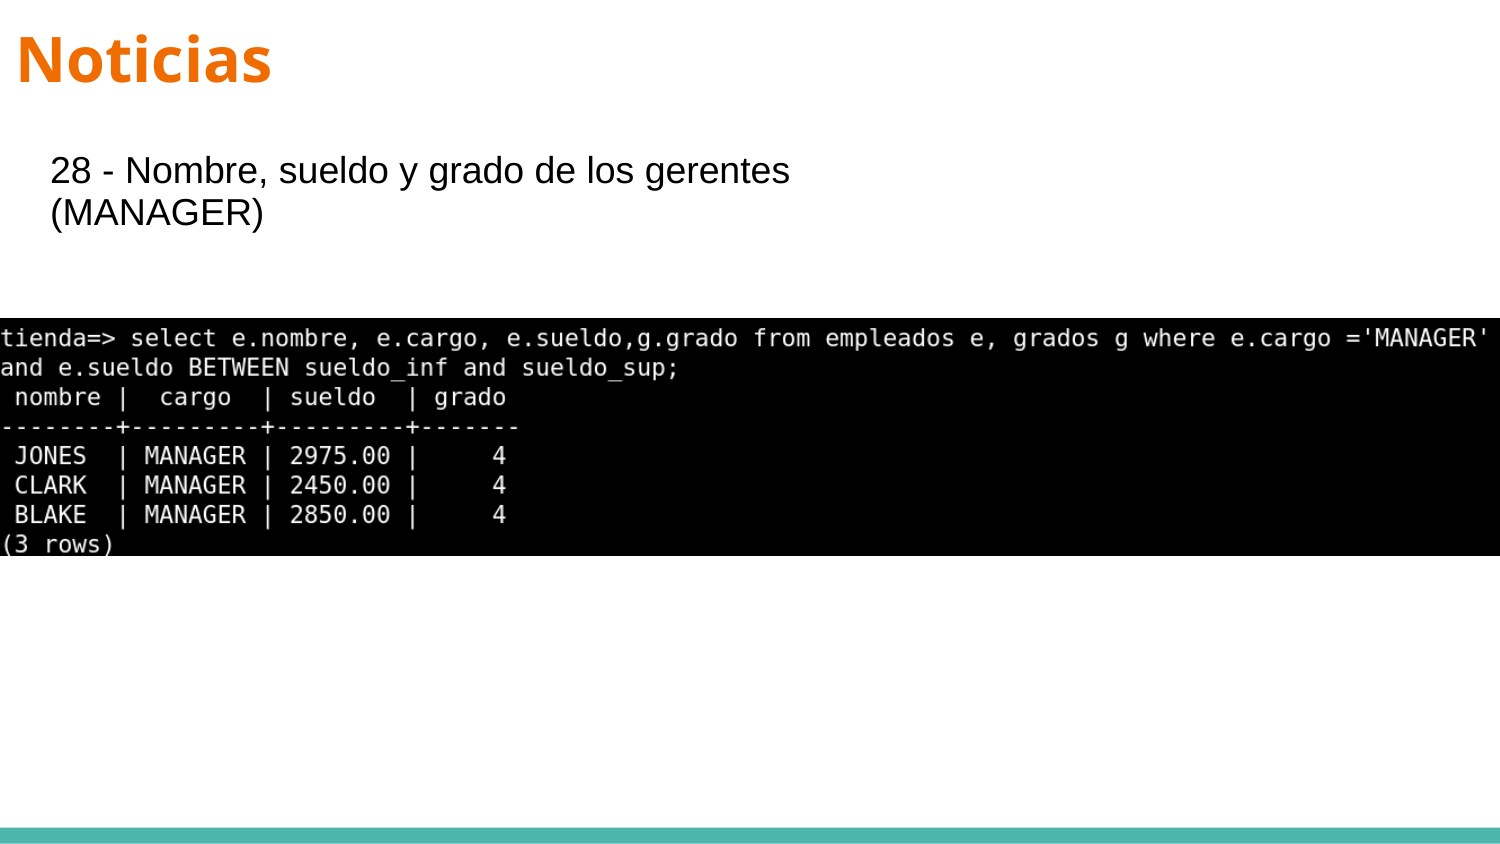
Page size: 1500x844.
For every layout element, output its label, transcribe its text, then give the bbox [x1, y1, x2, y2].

text_box 28 - Nombre, sueldo y grado de los gerentes (MANAGER) [35, 141, 956, 241]
title Noticias [0, 0, 1398, 116]
picture [0, 318, 1500, 556]
